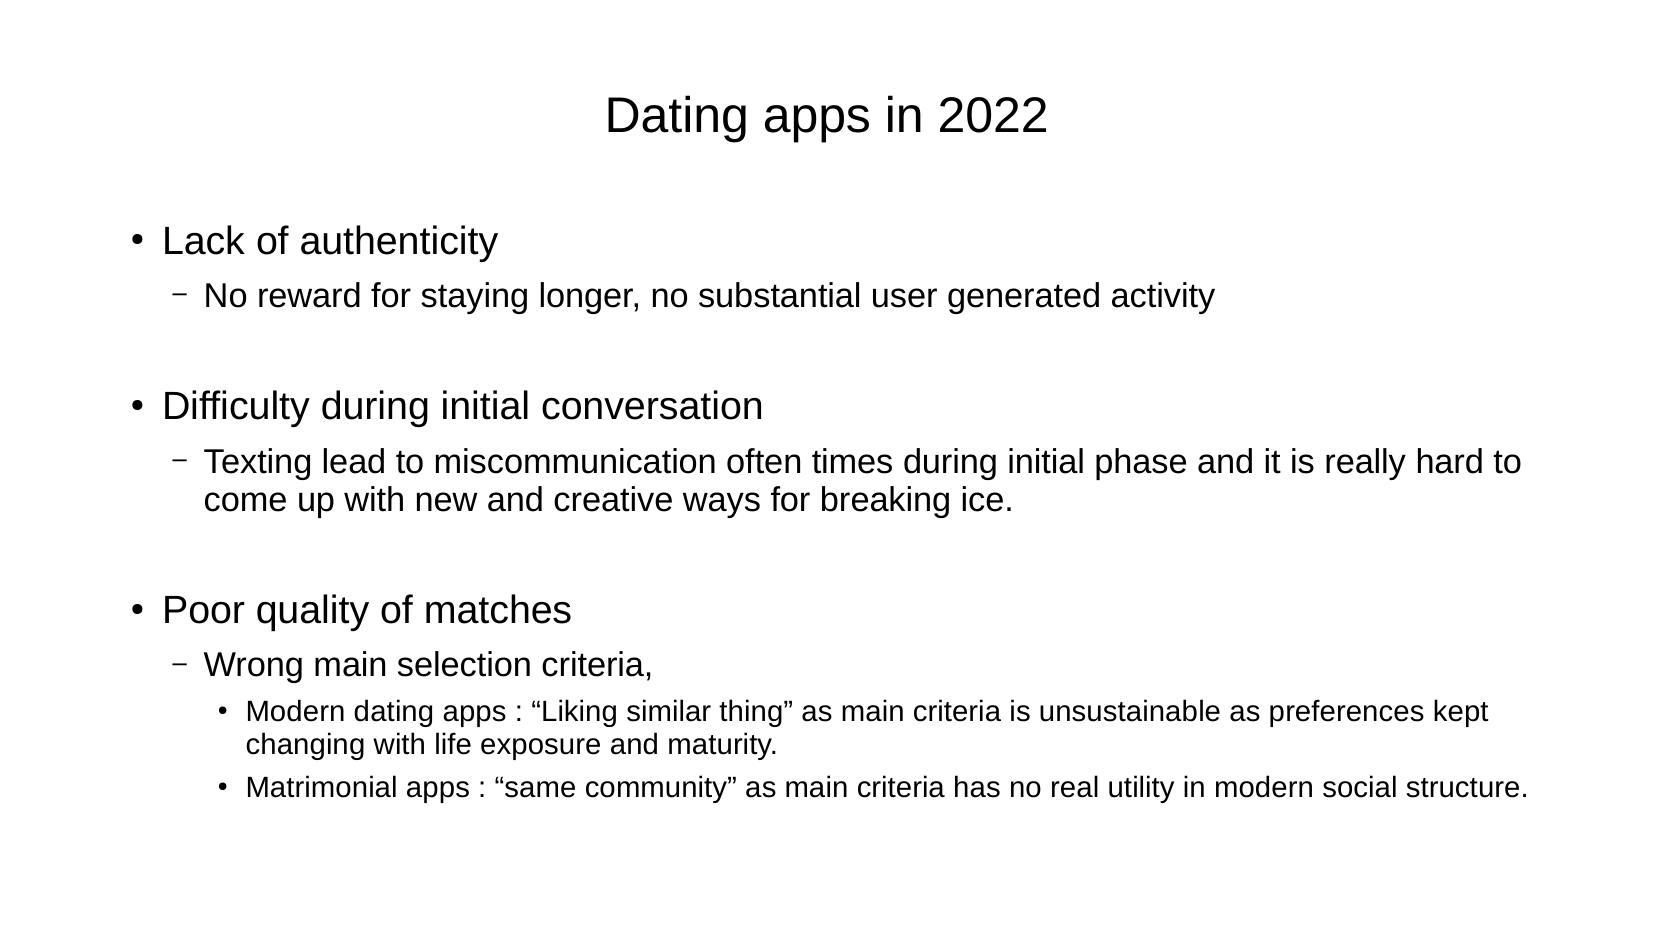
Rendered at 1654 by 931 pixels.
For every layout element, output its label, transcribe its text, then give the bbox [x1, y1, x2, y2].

list Lack of authenticity No reward for staying longer, no substantial user generated activity Difficulty during initial conversation Texting lead to miscommunication often times during initial phase and it is really hard to come up with new and creative ways for breaking ice. Poor quality of matches Wrong main selection criteria, Modern dating apps : “Liking similar thing” as main criteria is unsustainable as preferences kept changing with life exposure and maturity. Matrimonial apps : “same community” as main criteria has no real utility in modern social structure. [120, 218, 1538, 819]
title Dating apps in 2022 [82, 37, 1571, 193]
